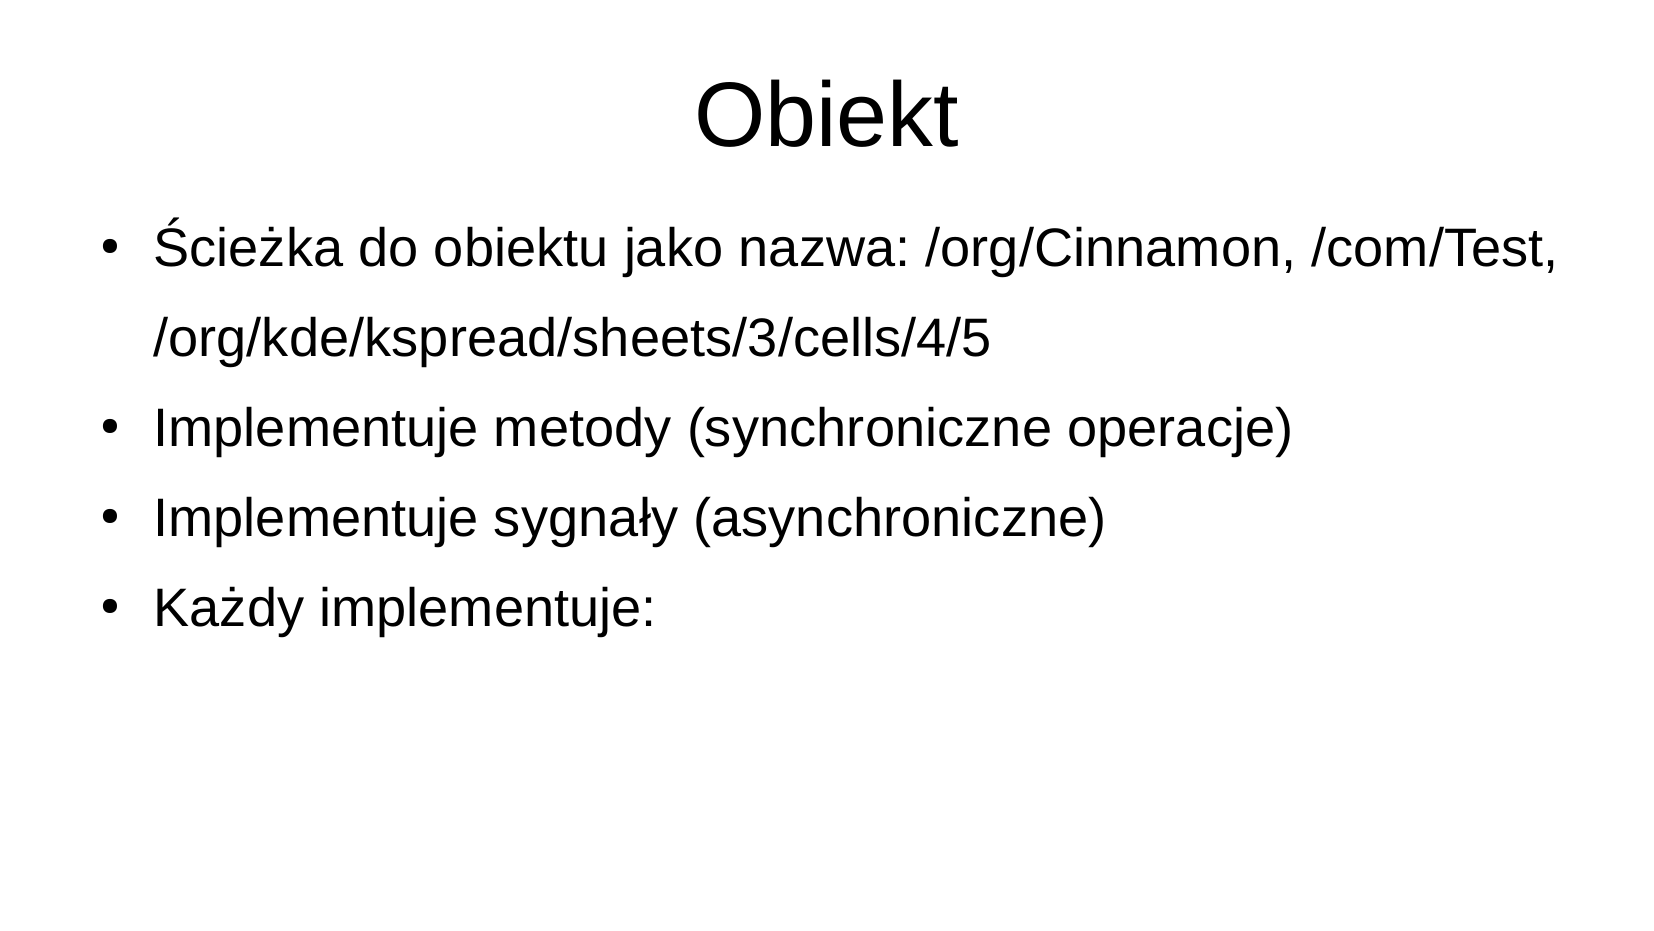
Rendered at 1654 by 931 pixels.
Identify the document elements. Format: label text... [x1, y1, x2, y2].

title Obiekt [82, 37, 1571, 193]
list Ścieżka do obiektu jako nazwa: /org/Cinnamon, /com/Test, /org/kde/kspread/sheets/3/cells/4/5 Implementuje metody (synchroniczne operacje) Implementuje sygnały (asynchroniczne) Każdy implementuje: [82, 217, 1571, 758]
